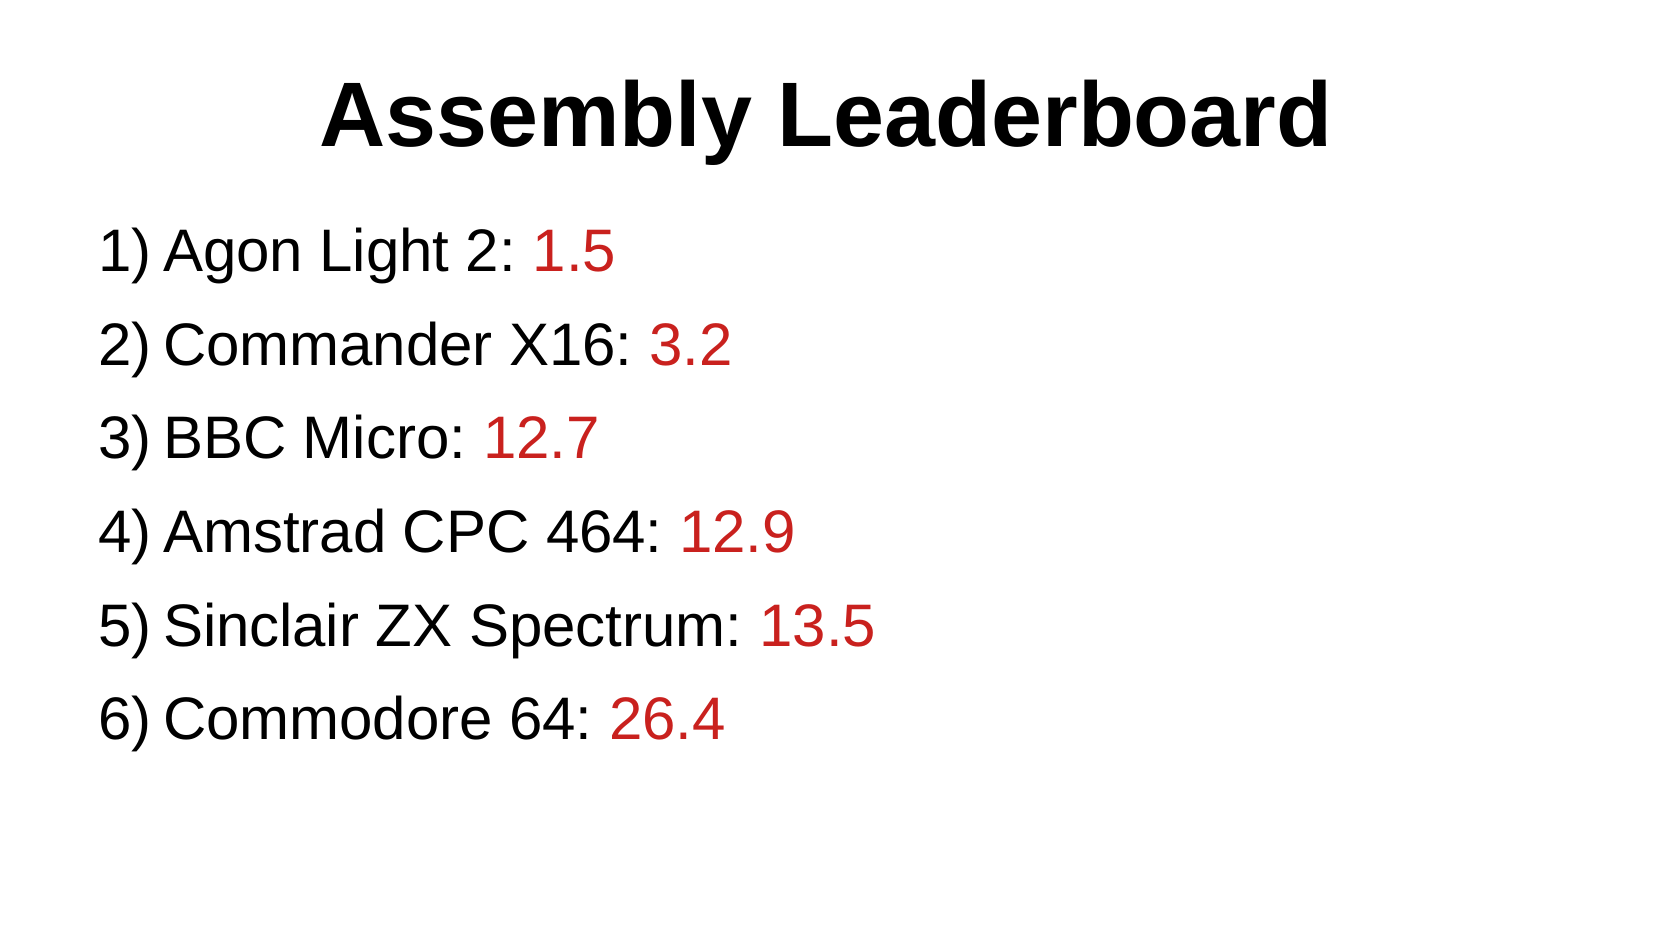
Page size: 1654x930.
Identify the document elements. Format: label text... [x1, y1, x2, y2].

title Assembly Leaderboard [82, 37, 1571, 193]
list Agon Light 2: 1.5 Commander X16: 3.2 BBC Micro: 12.7 Amstrad CPC 464: 12.9 Sinclair ZX Spectrum: 13.5 Commodore 64: 26.4 [82, 217, 1571, 757]
